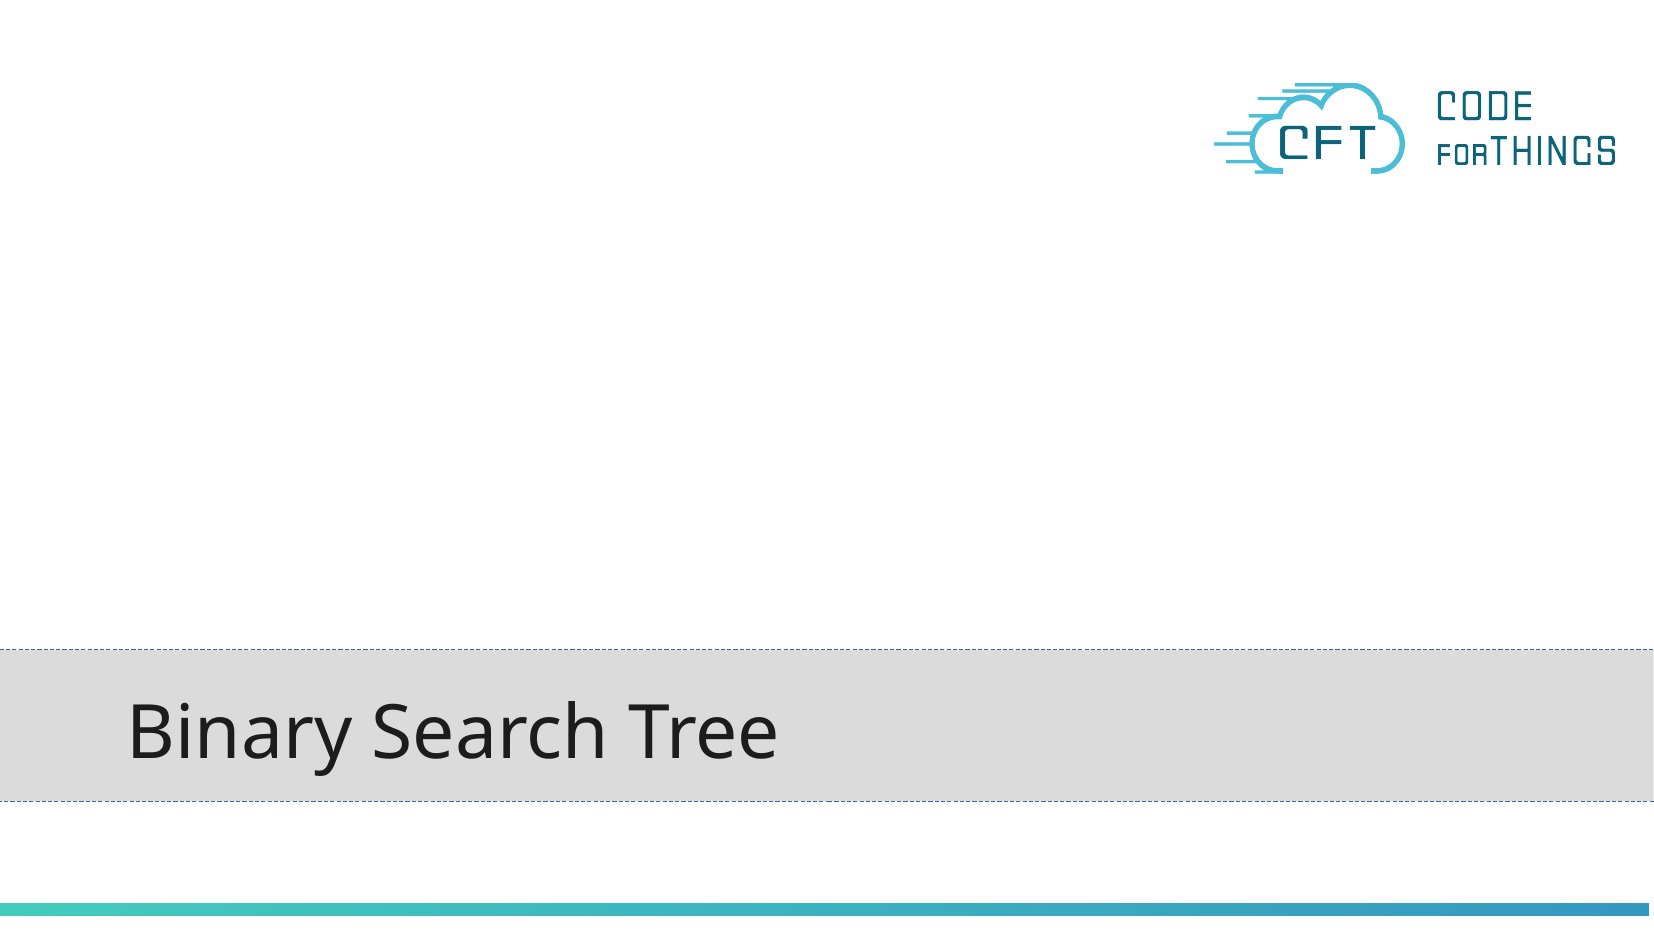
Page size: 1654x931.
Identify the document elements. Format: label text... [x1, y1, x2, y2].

title Binary Search Tree [53, 651, 1542, 807]
picture [1214, 83, 1615, 174]
